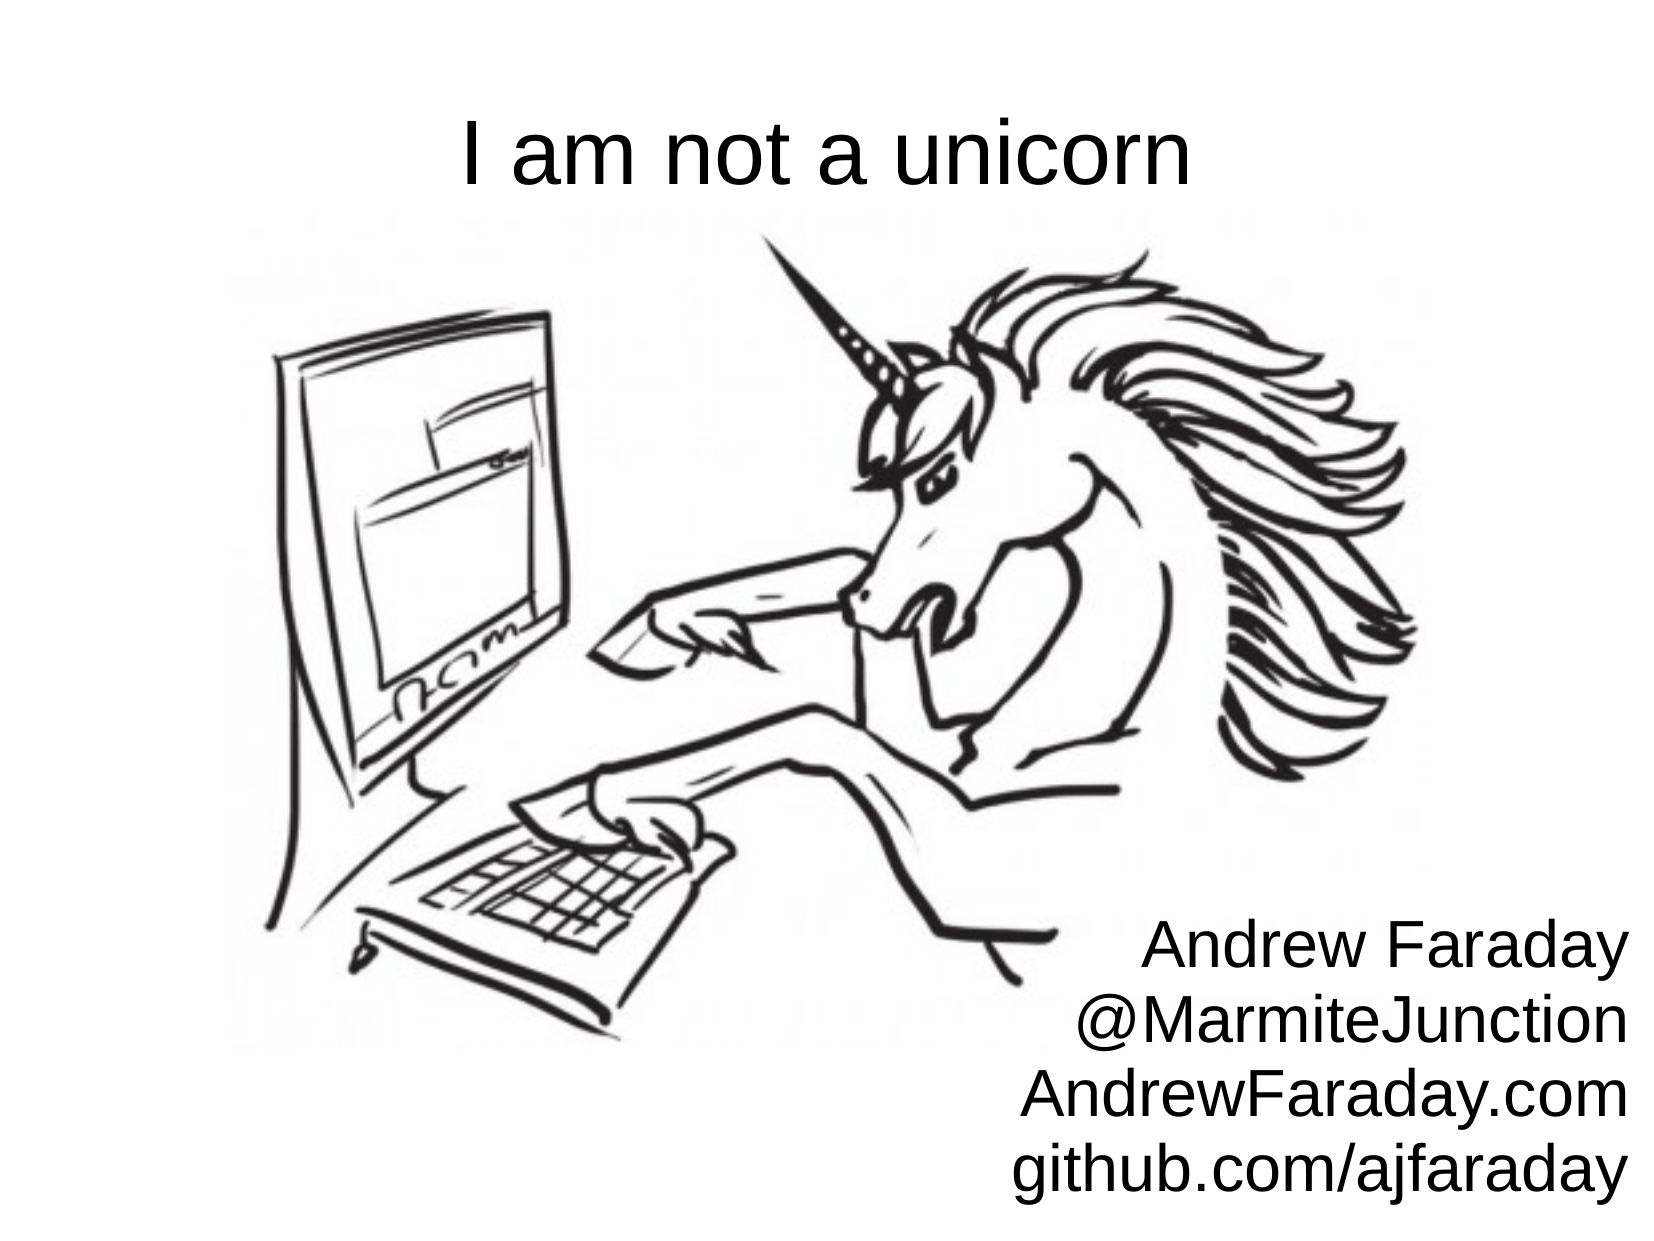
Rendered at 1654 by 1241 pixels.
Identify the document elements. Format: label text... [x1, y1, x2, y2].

title I am not a unicorn [82, 49, 1571, 257]
subtitle Andrew Faraday @MarmiteJunction AndrewFaraday.com github.com/ajfaraday [968, 885, 1630, 1228]
picture [227, 257, 1427, 1050]
